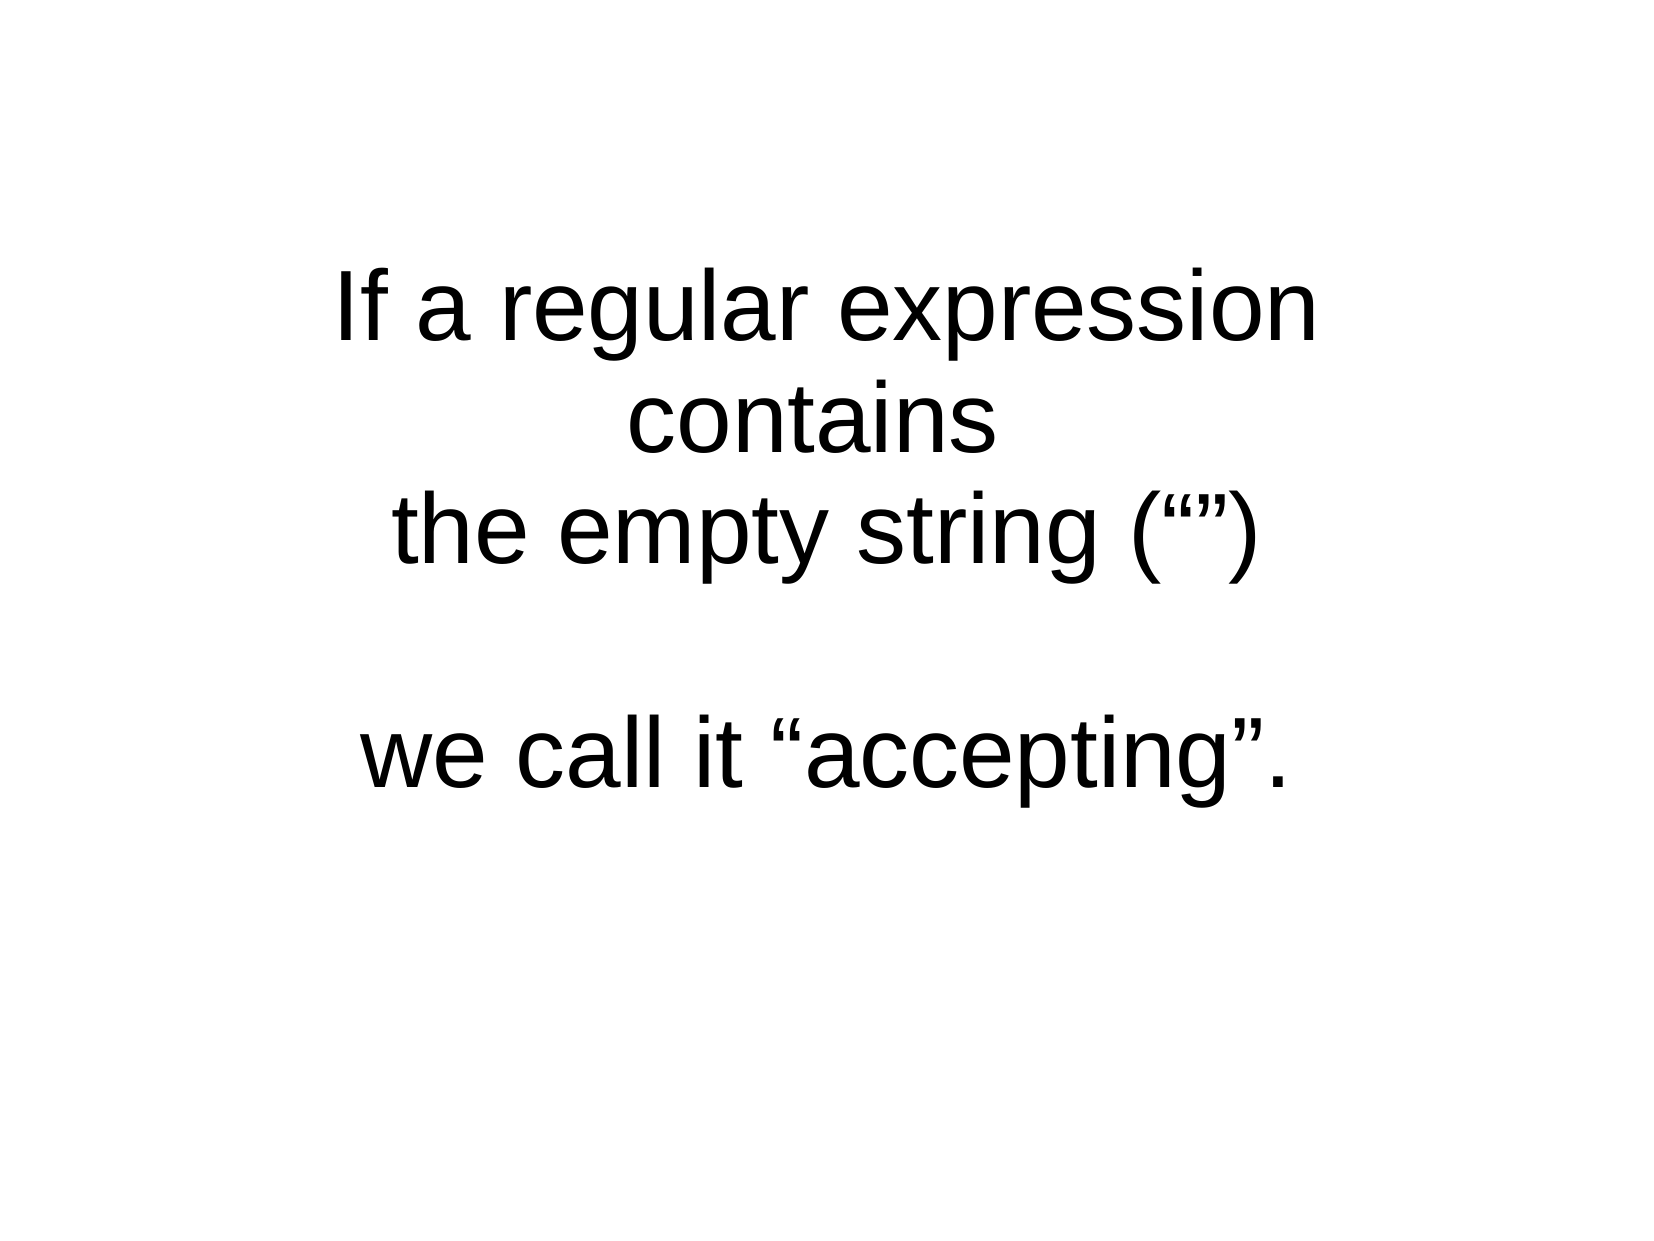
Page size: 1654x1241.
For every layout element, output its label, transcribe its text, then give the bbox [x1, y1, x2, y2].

subtitle If a regular expression contains the empty string (“”) we call it “accepting”. [82, 49, 1571, 1010]
